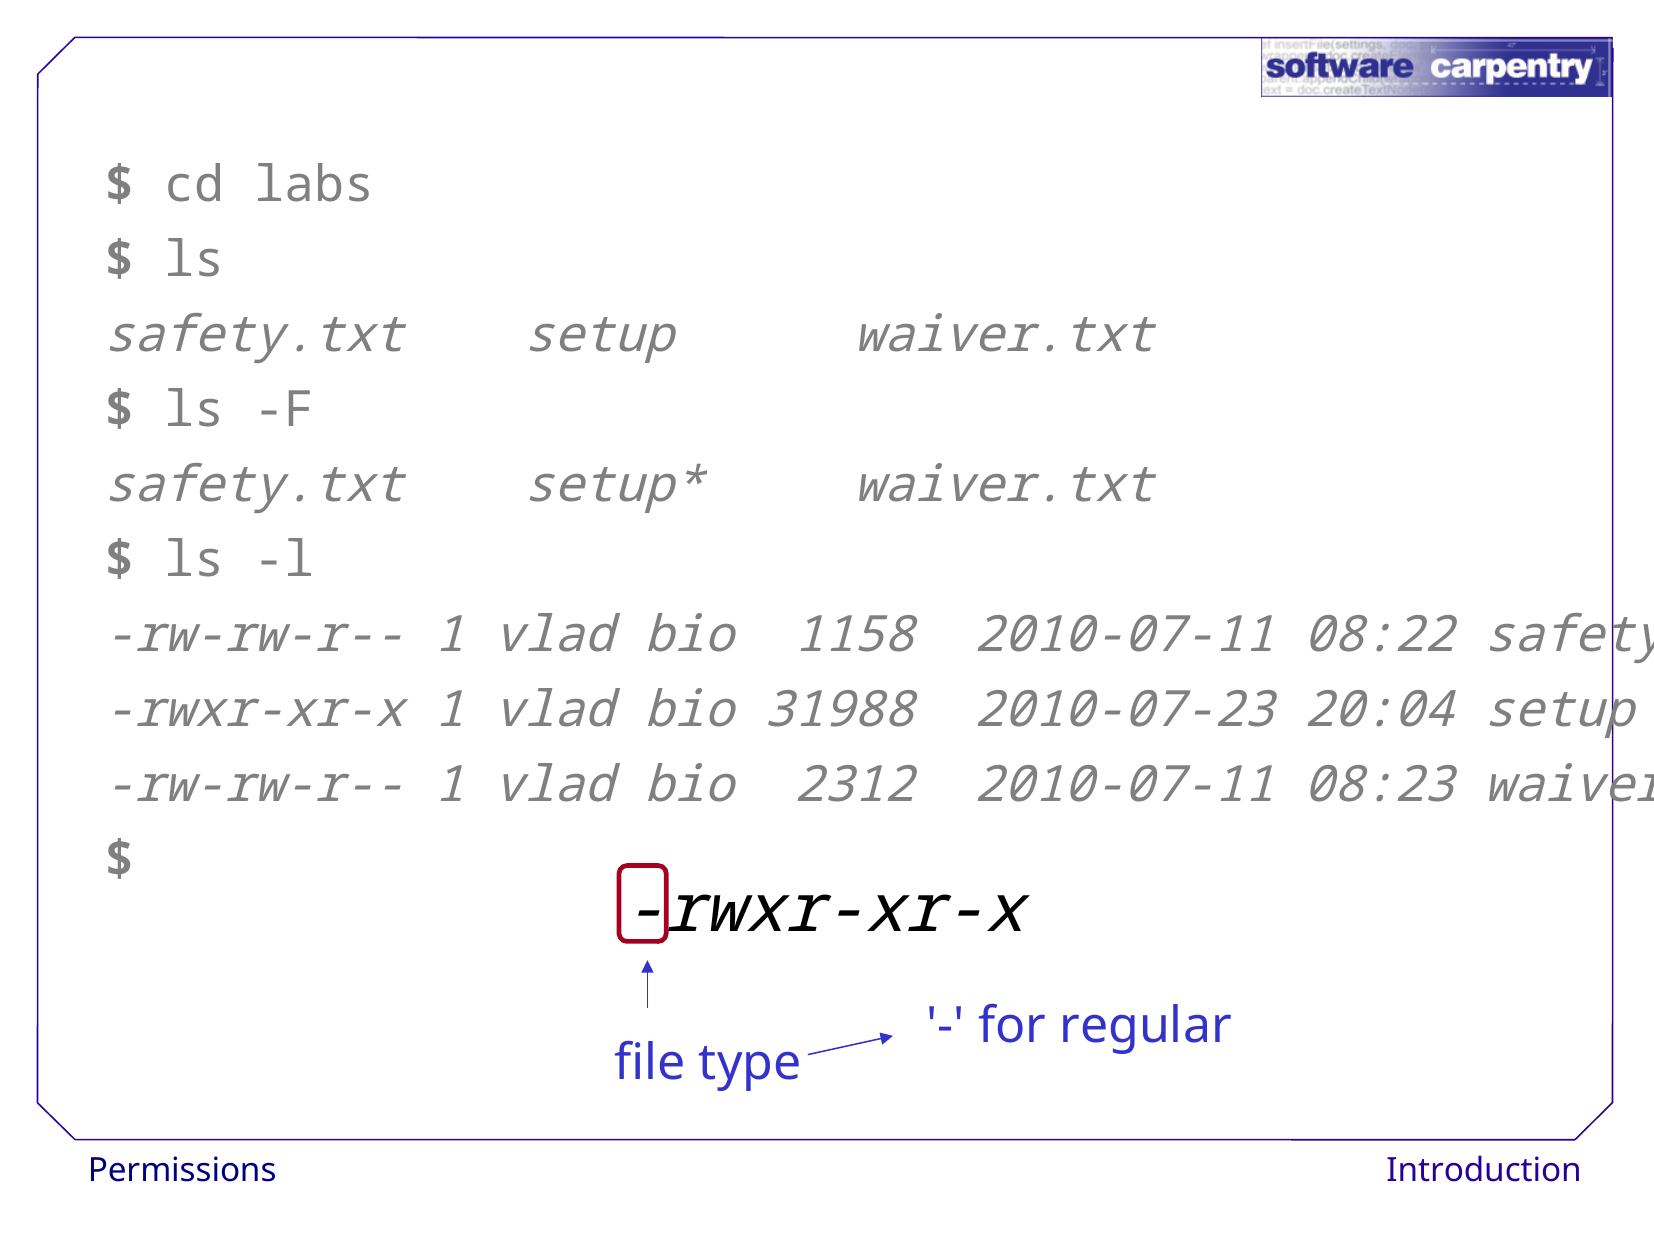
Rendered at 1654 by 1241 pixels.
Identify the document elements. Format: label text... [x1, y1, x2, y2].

picture [1261, 39, 1613, 97]
text_box '-' for regular [911, 969, 1300, 1140]
text_box -rwxr-xr-x [609, 837, 988, 970]
text_box file type [599, 1007, 808, 1103]
text_box $ cd labs $ ls safety.txt setup waiver.txt $ ls -F safety.txt setup* waiver.txt $ ls -l -rw-rw-r-- 1 vlad bio 1158 2010-07-11 08:22 safety.txt -rwxr-xr-x 1 vlad bio 31988 2010-07-23 20:04 setup -rw-rw-r-- 1 vlad bio 2312 2010-07-11 08:23 waiver.txt $ [89, 128, 1512, 1131]
